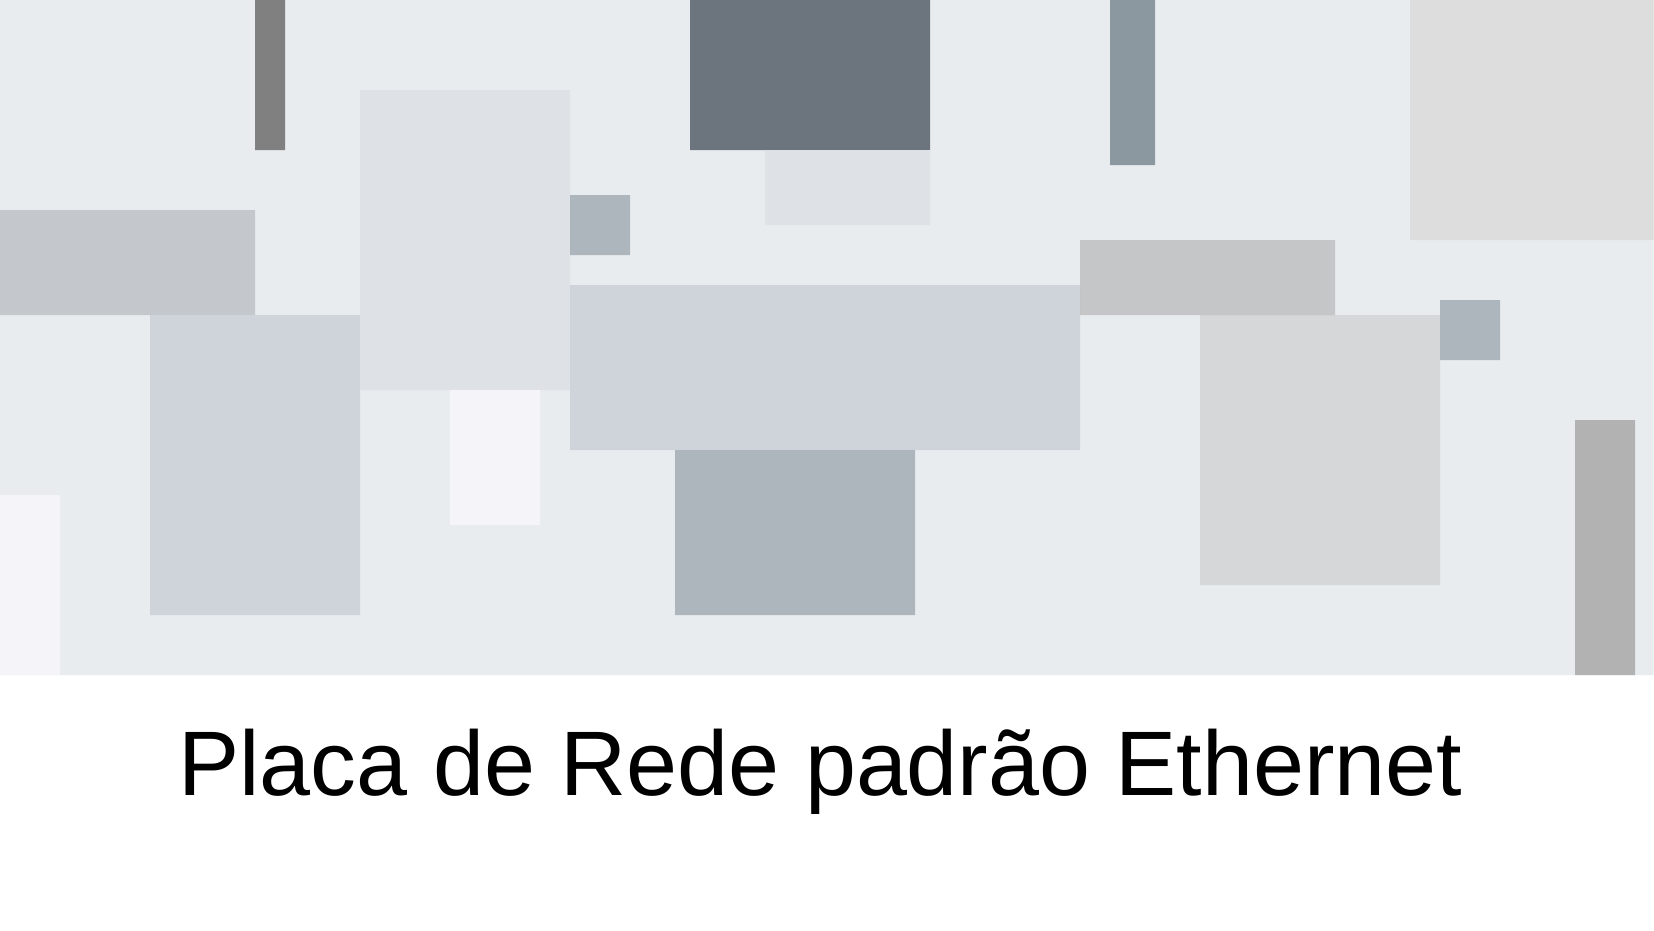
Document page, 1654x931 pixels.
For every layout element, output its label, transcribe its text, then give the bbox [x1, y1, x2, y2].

title Placa de Rede padrão Ethernet [76, 685, 1565, 841]
